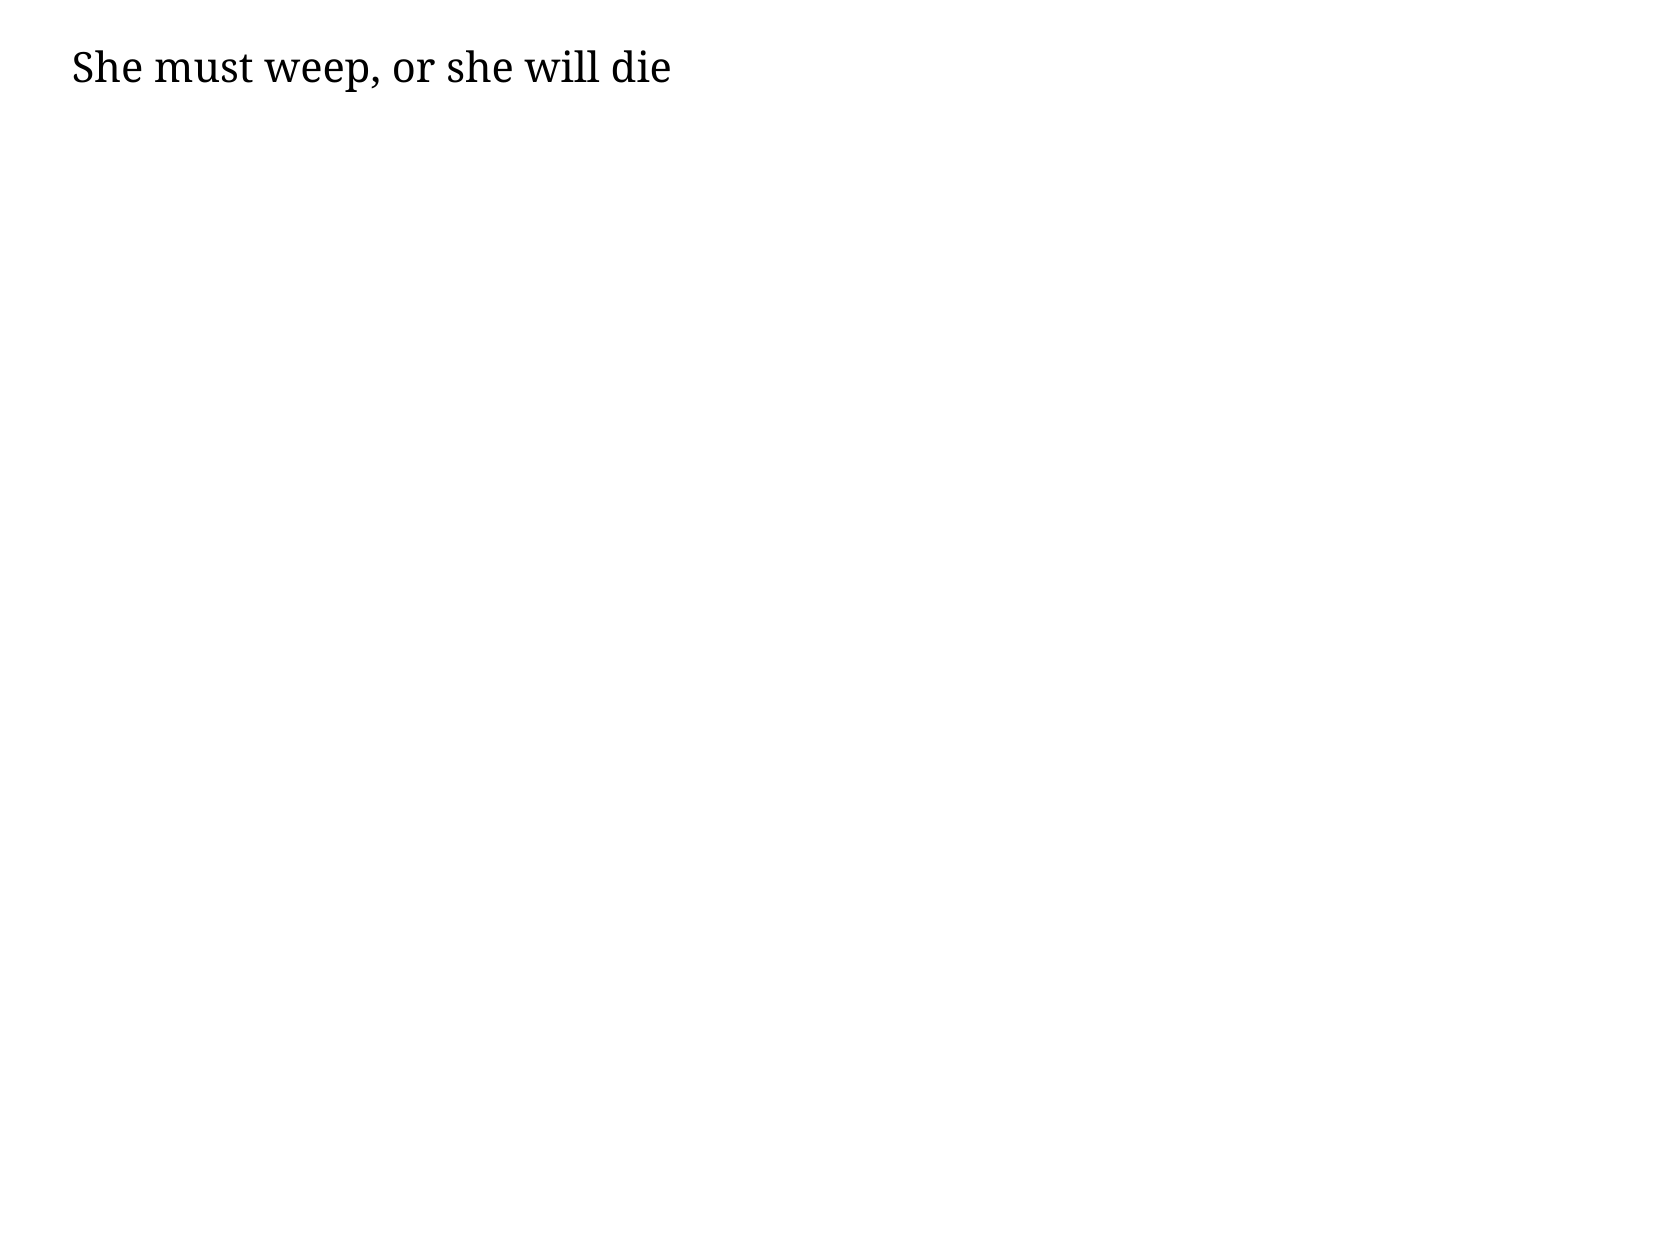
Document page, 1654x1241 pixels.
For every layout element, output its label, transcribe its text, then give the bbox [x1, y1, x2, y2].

text_box She must weep, or she will die [71, 31, 1560, 1140]
